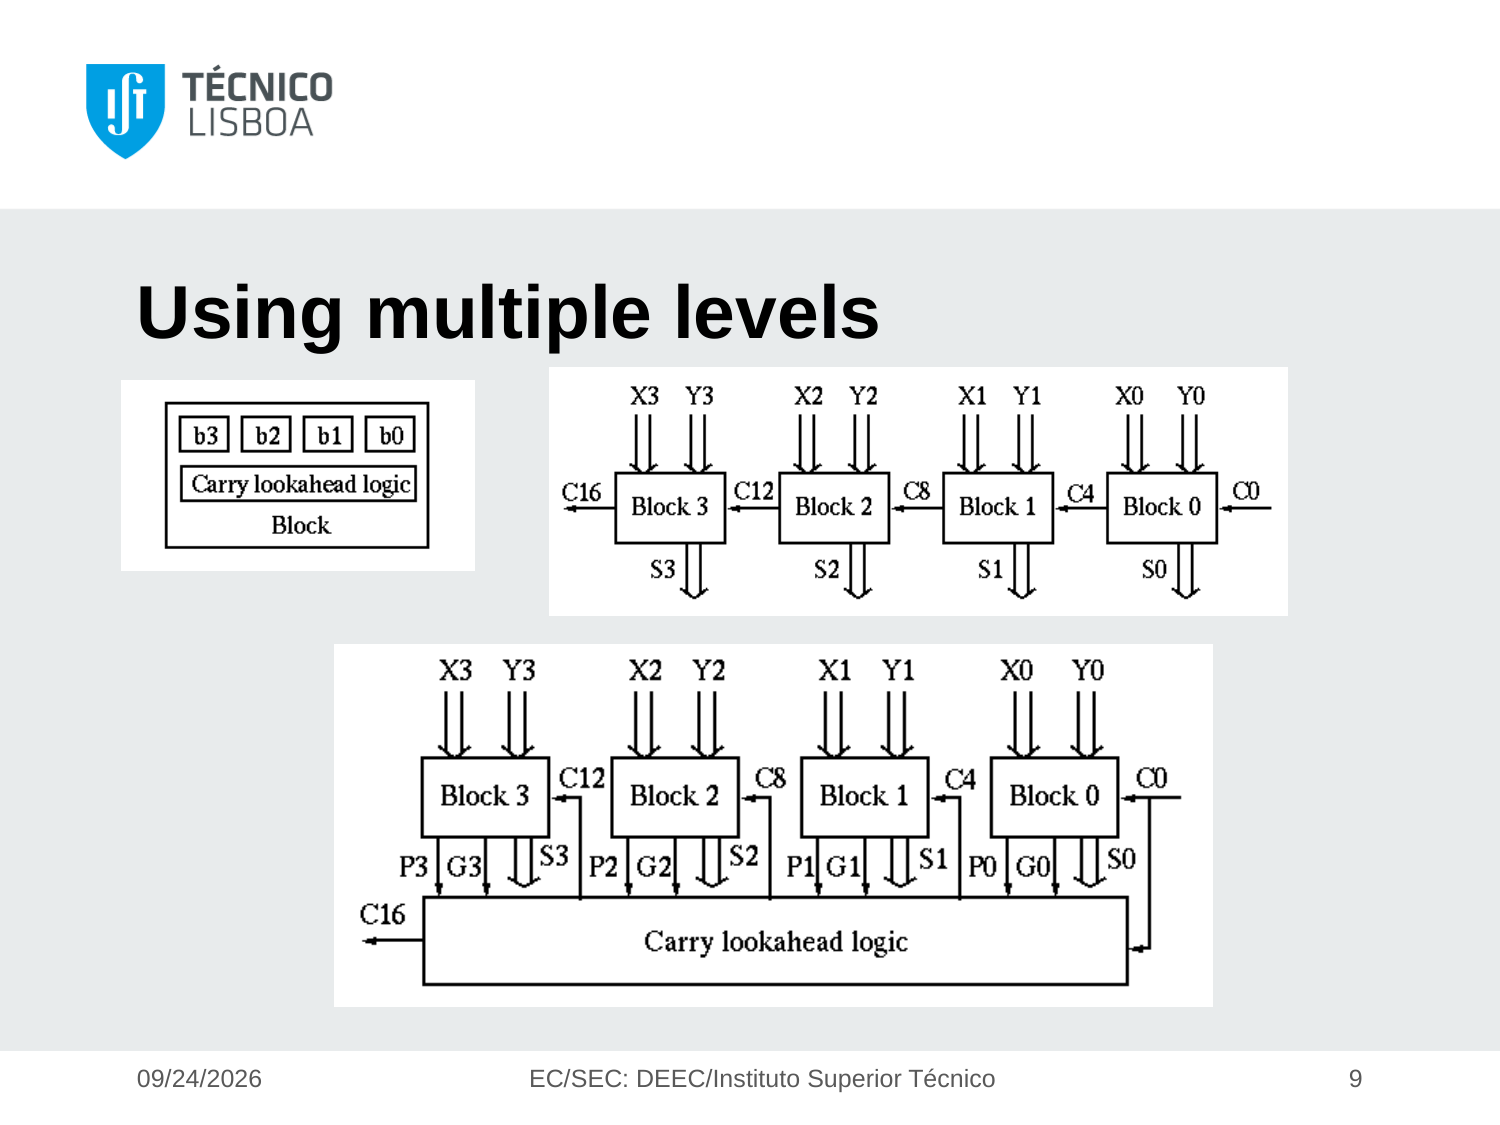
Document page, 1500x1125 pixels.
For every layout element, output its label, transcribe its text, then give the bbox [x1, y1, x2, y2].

slide_number 10/11/2018 [121, 1052, 425, 1103]
picture [0, 0, 1500, 1125]
title Using multiple levels [121, 237, 1378, 381]
slide_number <number> [1077, 1052, 1378, 1103]
footer EC/SEC: DEEC/Instituto Superior Técnico [512, 1052, 1021, 1103]
